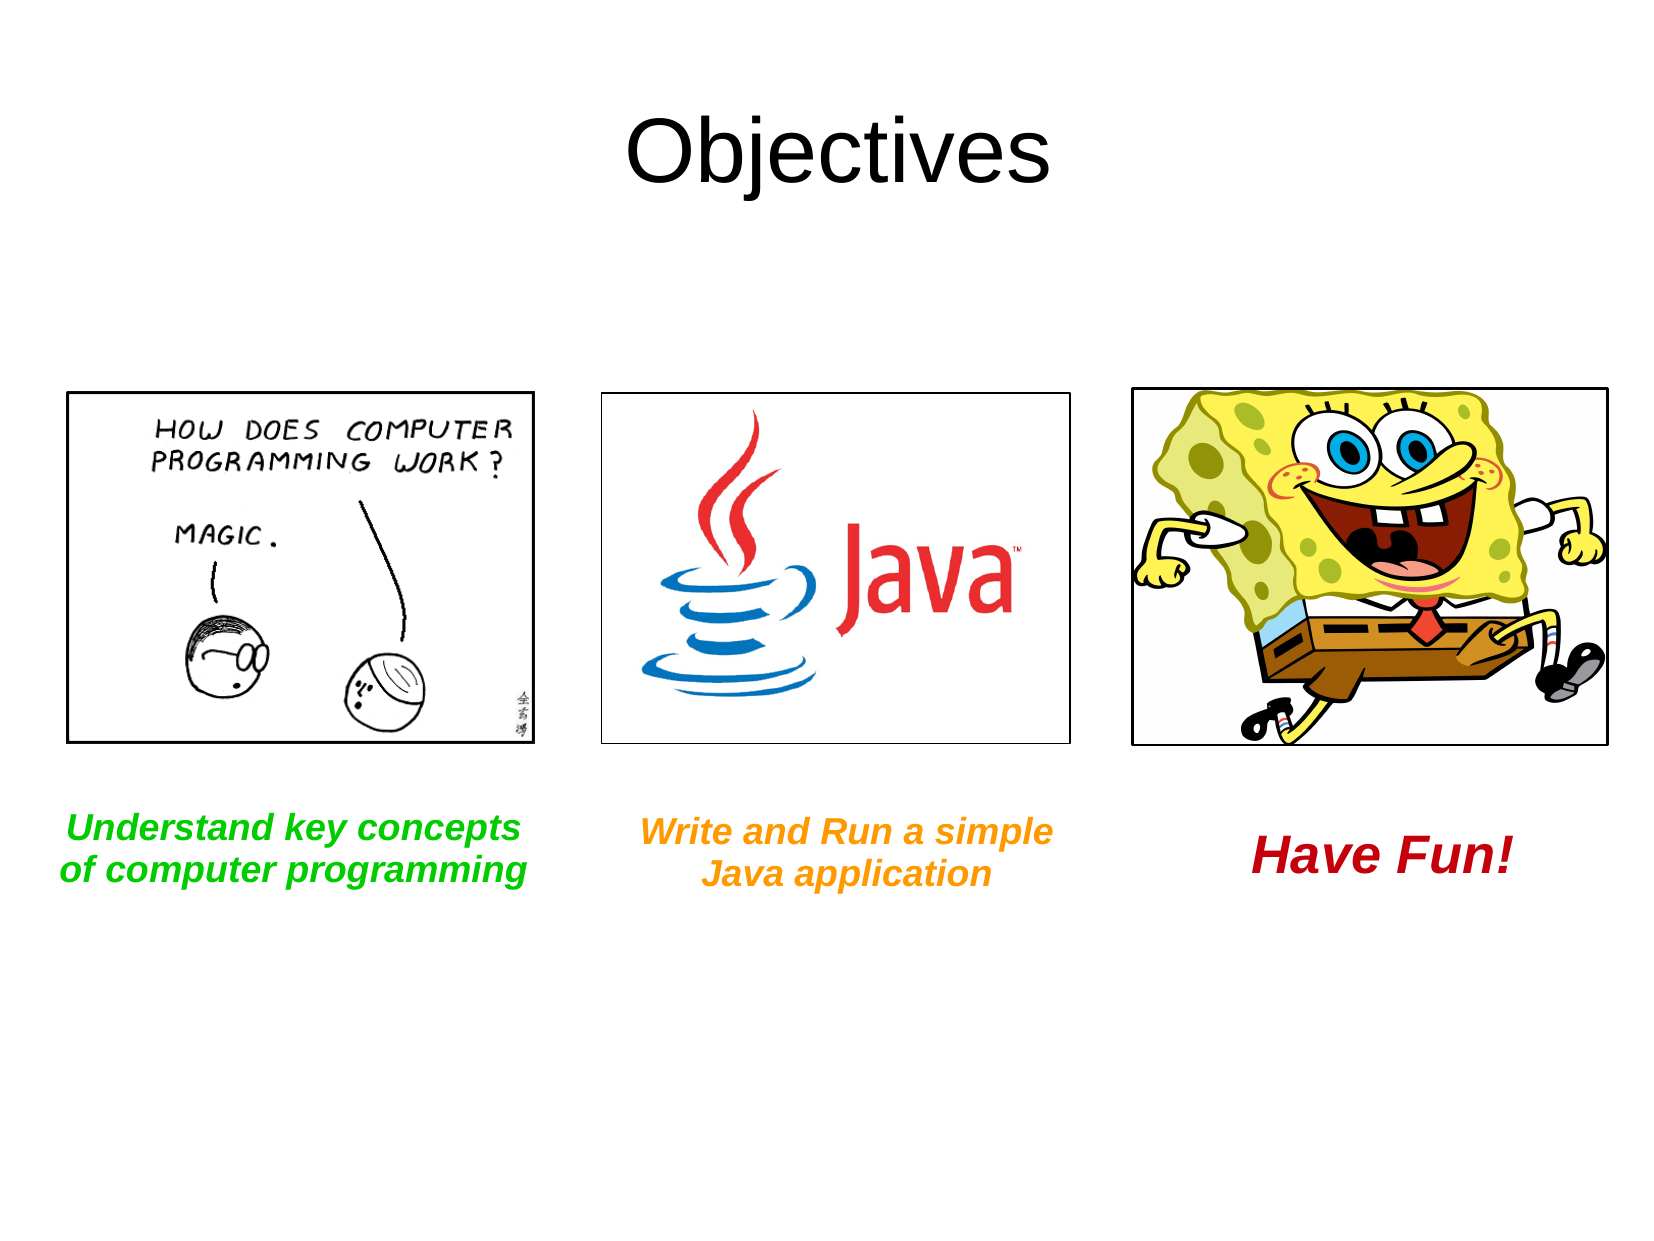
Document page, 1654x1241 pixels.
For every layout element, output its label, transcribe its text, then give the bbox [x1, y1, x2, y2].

picture [602, 394, 1069, 743]
picture [64, 388, 538, 748]
text_box Write and Run a simple Java application [624, 803, 1069, 902]
title Objectives [94, 47, 1583, 255]
text_box Understand key concepts of computer programming [44, 798, 544, 898]
picture [1133, 389, 1607, 745]
text_box Have Fun! [1237, 817, 1530, 898]
list [82, 290, 1571, 1010]
